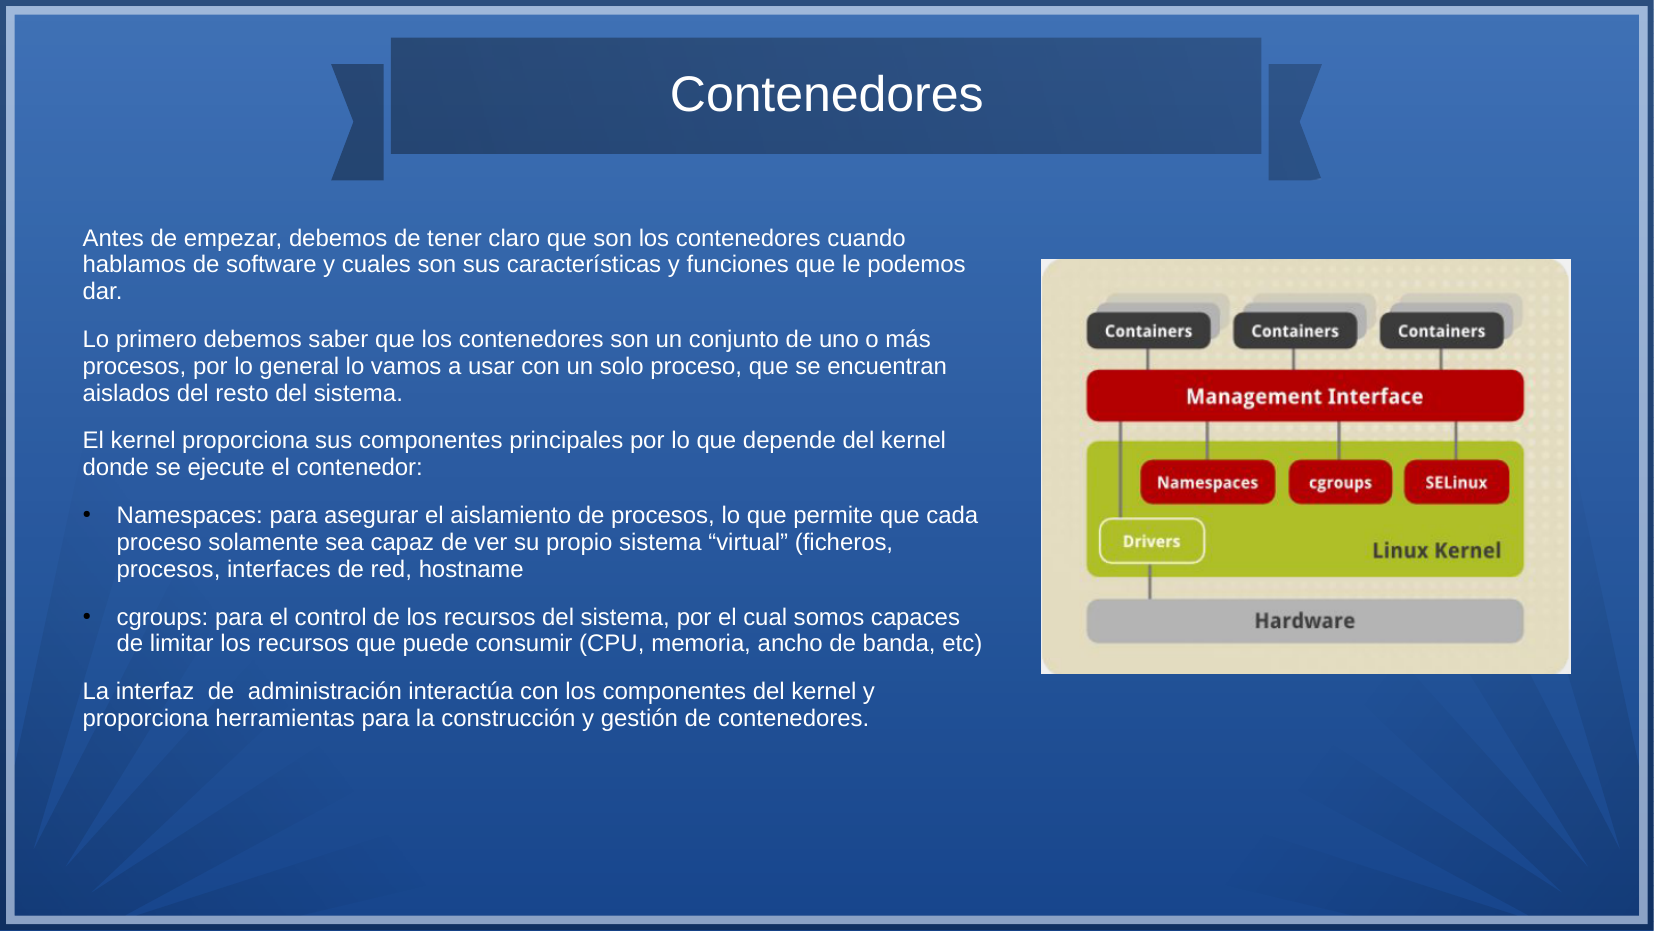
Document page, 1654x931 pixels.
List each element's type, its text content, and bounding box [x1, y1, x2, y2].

title Contenedores [389, 35, 1264, 154]
picture [1041, 259, 1571, 674]
list Antes de empezar, debemos de tener claro que son los contenedores cuando hablamos de software y cuales son sus características y funciones que le podemos dar. Lo primero debemos saber que los contenedores son un conjunto de uno o más procesos, por lo general lo vamos a usar con un solo proceso, que se encuentran aislados del resto del sistema. El kernel proporciona sus componentes principales por lo que depende del kernel donde se ejecute el contenedor: Namespaces: para asegurar el aislamiento de procesos, lo que permite que cada proceso solamente sea capaz de ver su propio sistema “virtual” (ficheros, procesos, interfaces de red, hostname cgroups: para el control de los recursos del sistema, por el cual somos capaces de limitar los recursos que puede consumir (CPU, memoria, ancho de banda, etc) La interfaz de administración interactúa con los componentes del kernel y proporciona herramientas para la construcción y gestión de contenedores. [82, 224, 993, 745]
